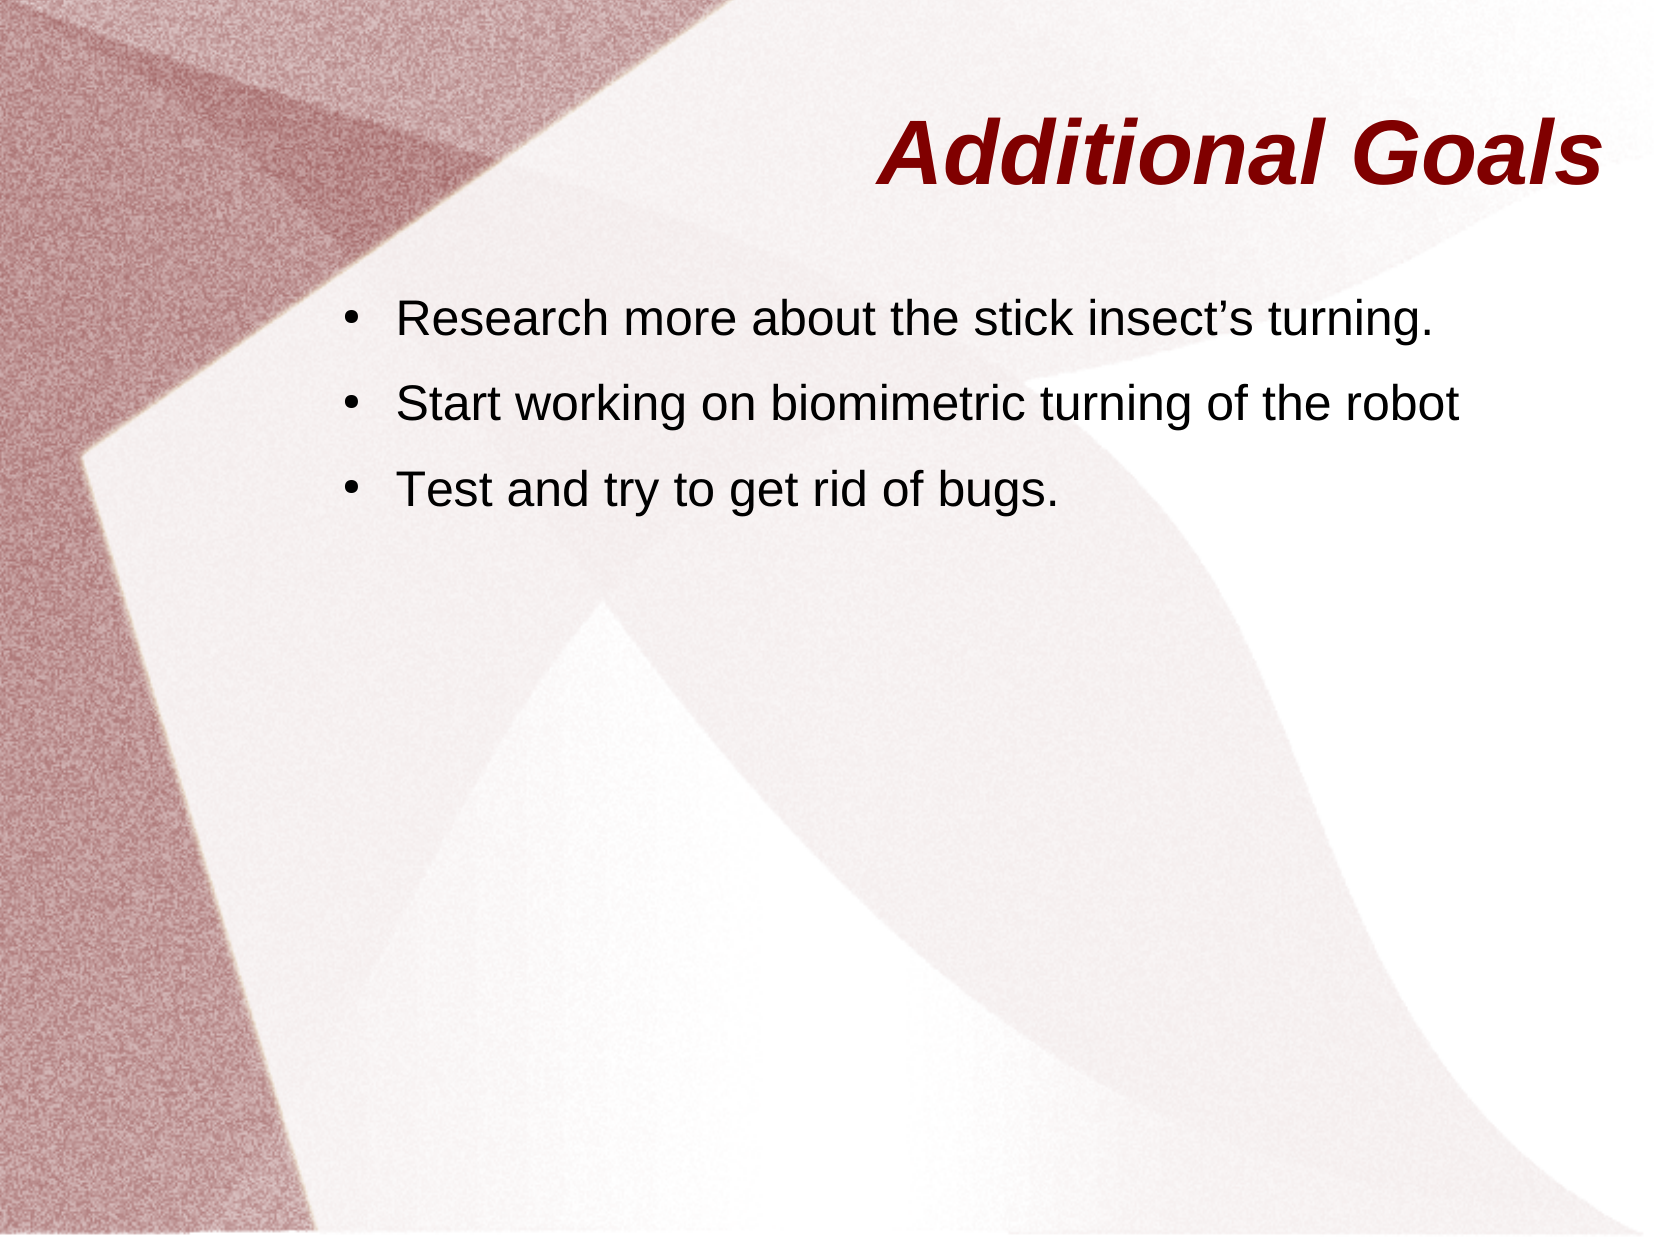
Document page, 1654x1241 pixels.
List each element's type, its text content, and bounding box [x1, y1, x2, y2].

title Additional Goals [596, 49, 1607, 257]
list Research more about the stick insect’s turning. Start working on biomimetric turning of the robot Test and try to get rid of bugs. [324, 290, 1601, 1241]
picture [0, 0, 1654, 1241]
